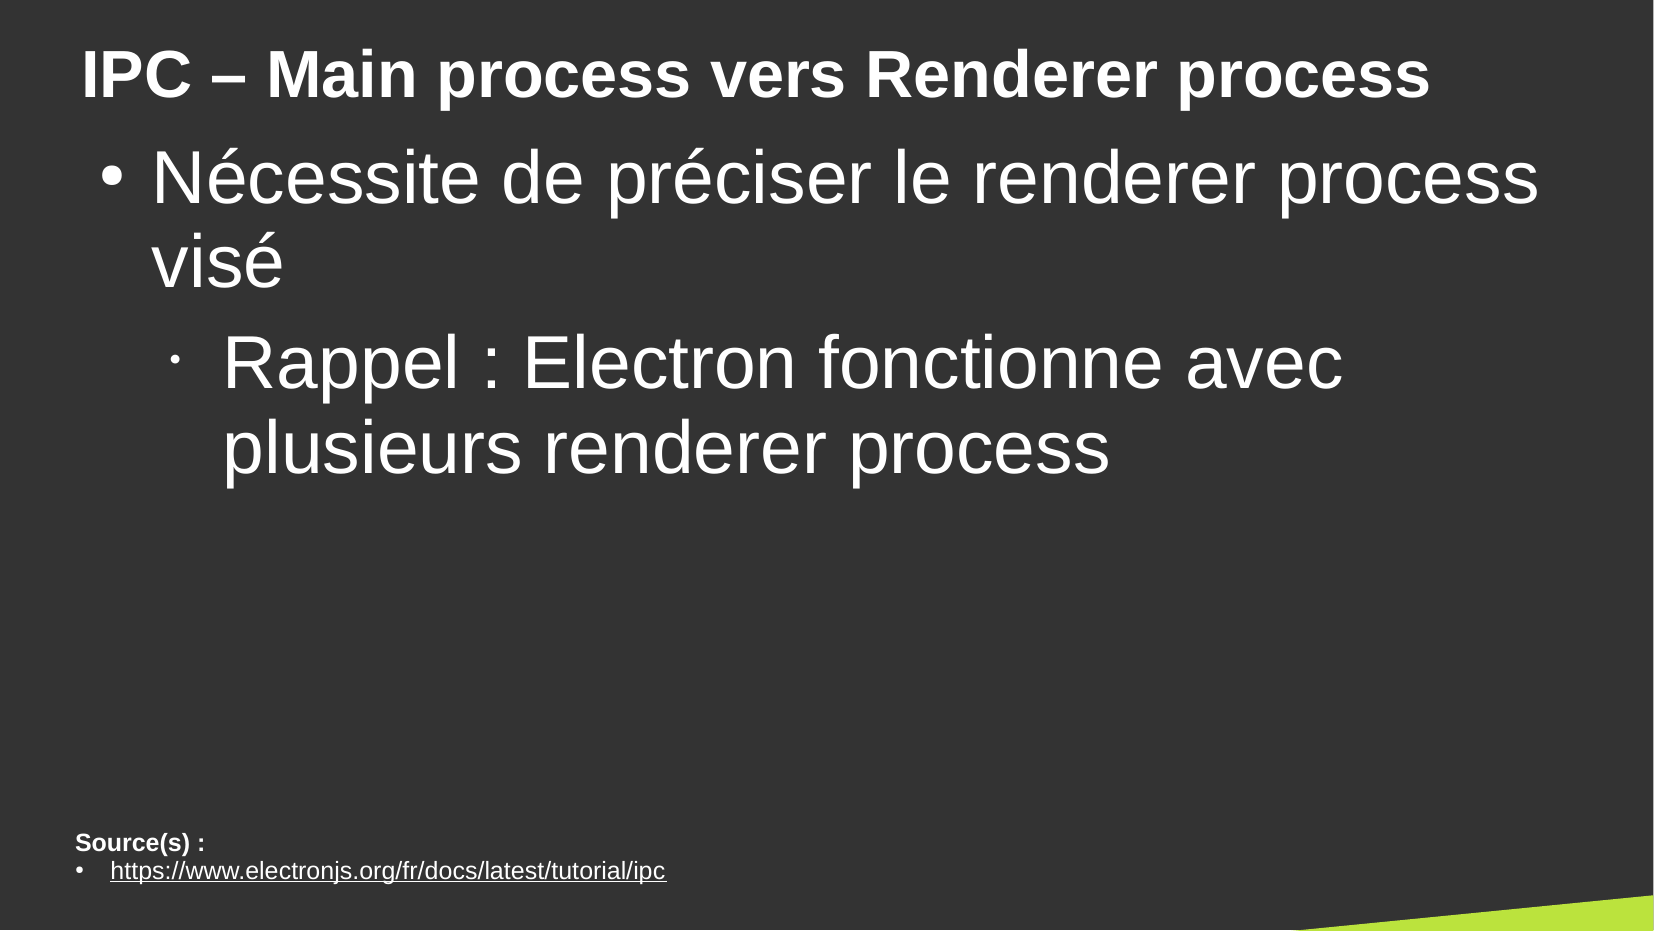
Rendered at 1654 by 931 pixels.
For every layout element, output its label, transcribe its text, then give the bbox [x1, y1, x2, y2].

title IPC – Main process vers Renderer process [81, 37, 1570, 112]
list Nécessite de préciser le renderer process visé Rappel : Electron fonctionne avec plusieurs renderer process [80, 135, 1619, 721]
text_box [1290, 895, 1654, 931]
text_box Source(s) : https://www.electronjs.org/fr/docs/latest/tutorial/ipc [60, 821, 1546, 931]
